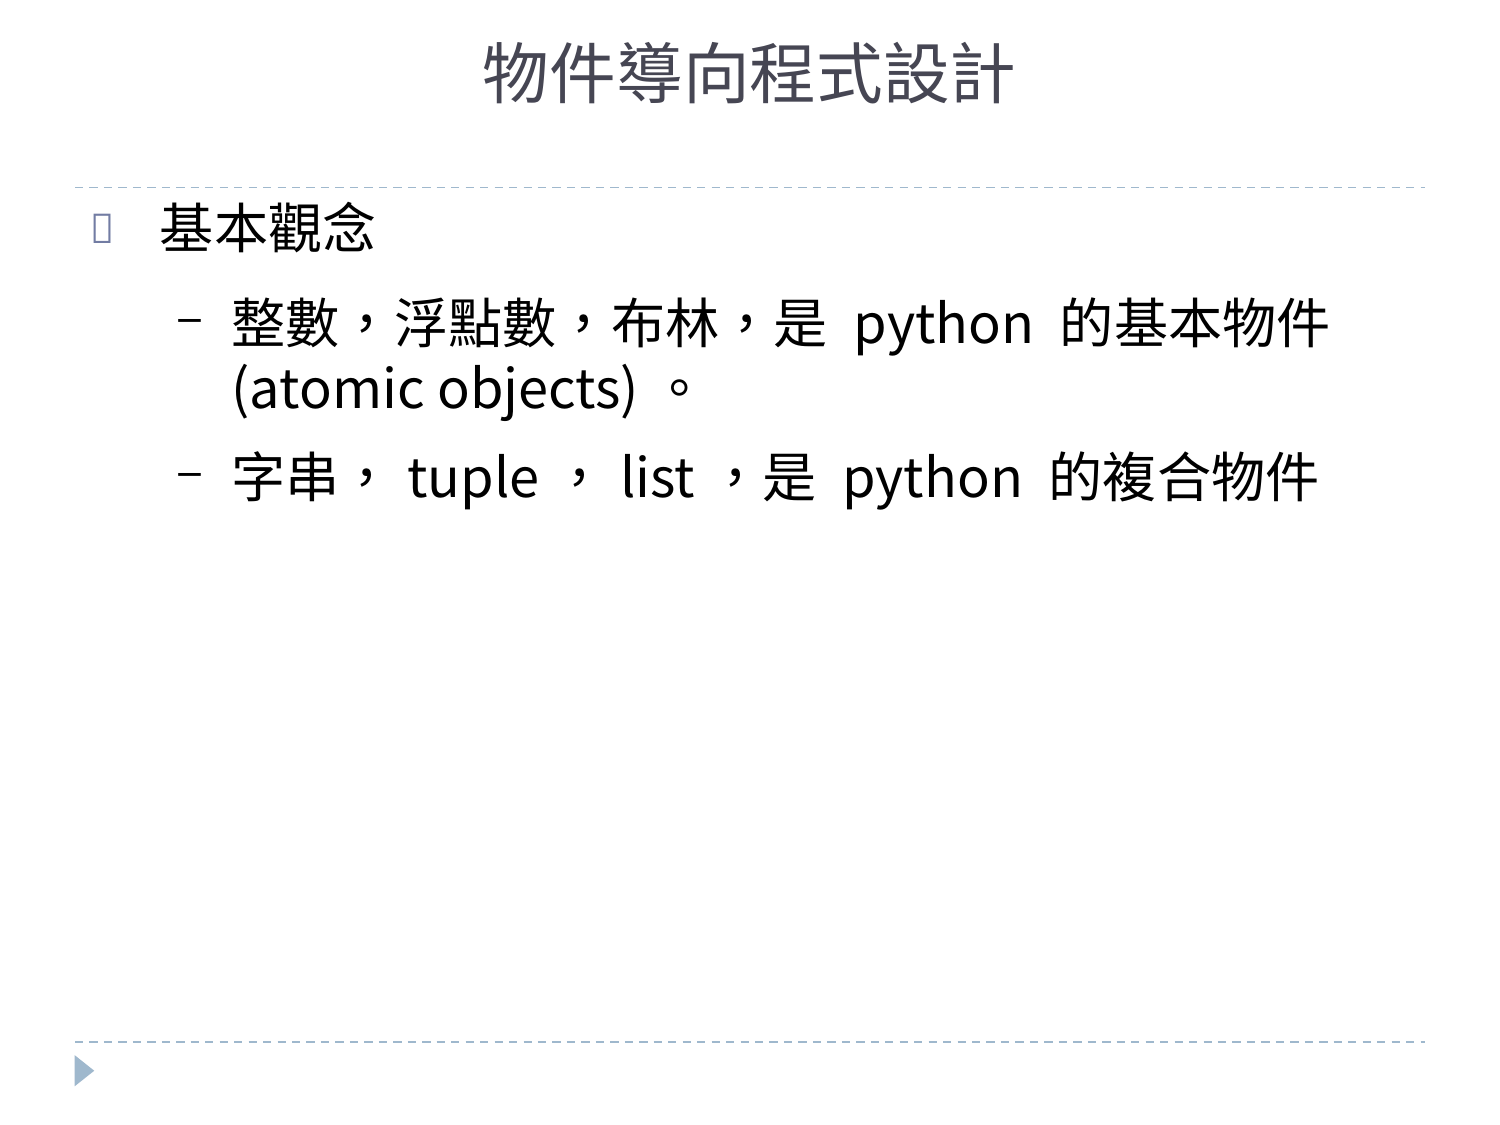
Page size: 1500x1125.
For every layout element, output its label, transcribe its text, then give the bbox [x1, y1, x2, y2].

list 基本觀念 整數，浮點數，布林，是 python 的基本物件 (atomic objects)。 字串，tuple，list，是 python 的複合物件 [75, 187, 1425, 998]
title 物件導向程式設計 [75, 24, 1425, 187]
